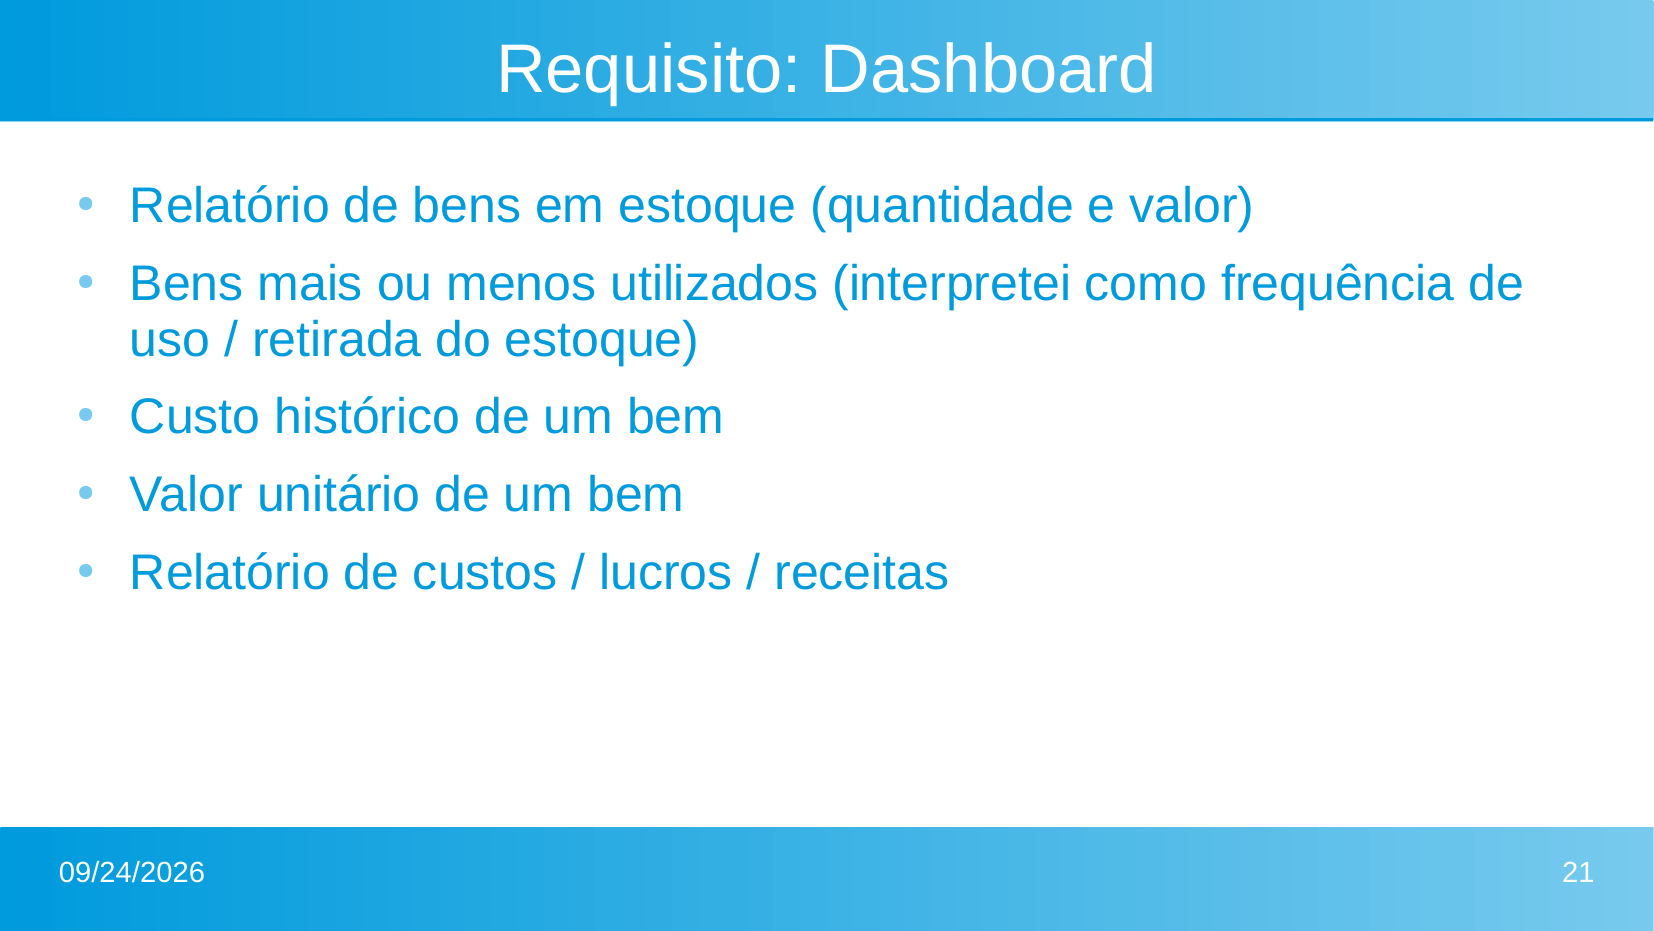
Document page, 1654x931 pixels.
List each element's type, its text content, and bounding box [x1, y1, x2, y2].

list Relatório de bens em estoque (quantidade e valor) Bens mais ou menos utilizados (interpretei como frequência de uso / retirada do estoque) Custo histórico de um bem Valor unitário de um bem Relatório de custos / lucros / receitas [59, 177, 1595, 768]
title Requisito: Dashboard [59, 29, 1595, 108]
